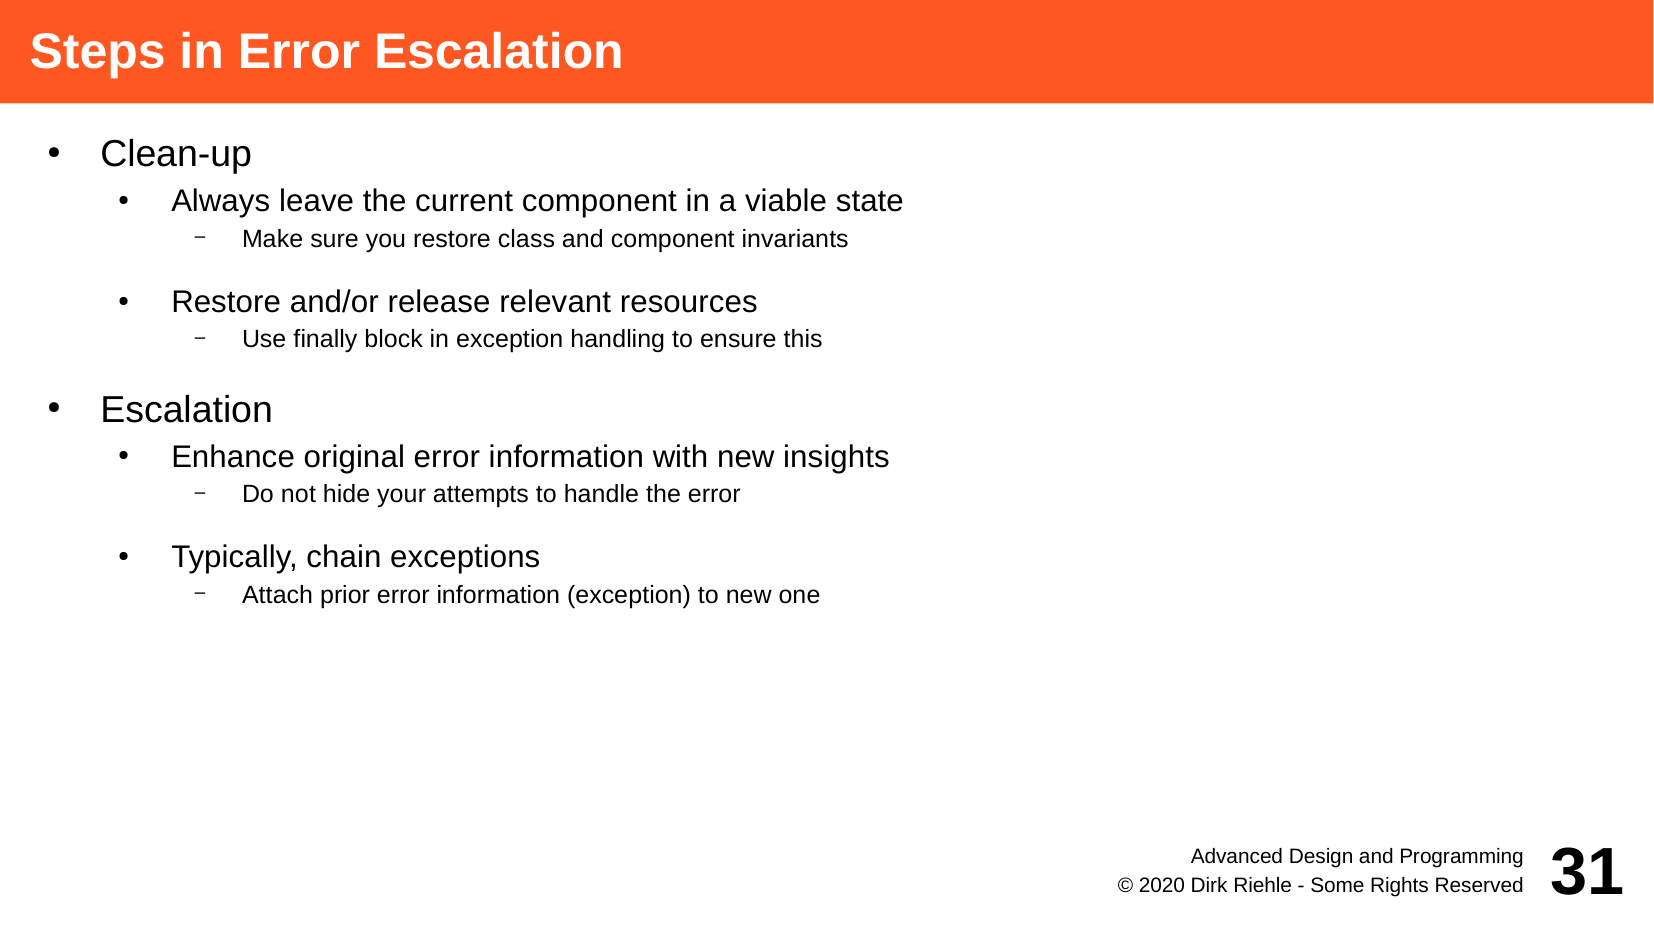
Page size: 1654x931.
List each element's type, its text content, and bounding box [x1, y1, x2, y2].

list Clean-up Always leave the current component in a viable state Make sure you restore class and component invariants Restore and/or release relevant resources Use finally block in exception handling to ensure this Escalation Enhance original error information with new insights Do not hide your attempts to handle the error Typically, chain exceptions Attach prior error information (exception) to new one [29, 132, 1625, 813]
title Steps in Error Escalation [0, 0, 1654, 104]
